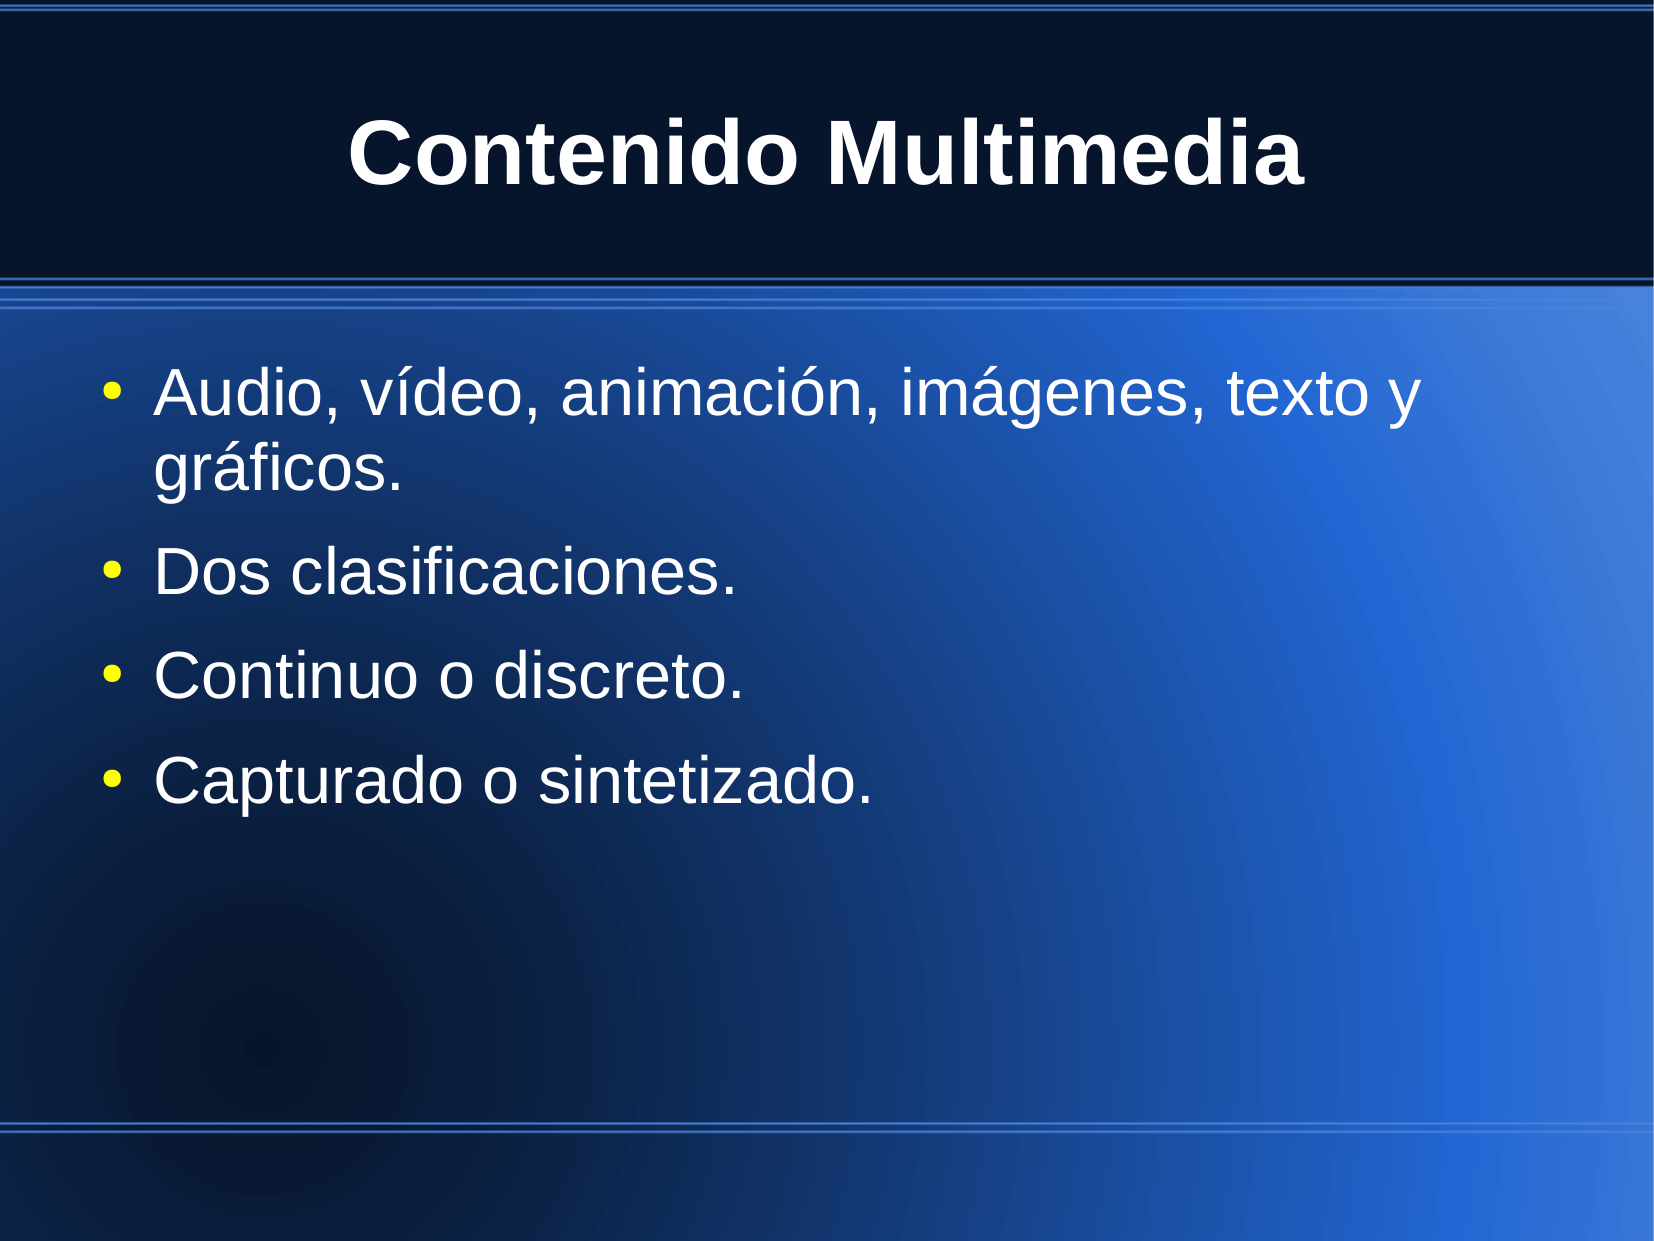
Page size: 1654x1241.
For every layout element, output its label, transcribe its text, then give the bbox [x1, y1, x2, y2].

list Audio, vídeo, animación, imágenes, texto y gráficos. Dos clasificaciones. Continuo o discreto. Capturado o sintetizado. [82, 355, 1571, 1058]
picture [0, 0, 1654, 1241]
title Contenido Multimedia [82, 49, 1571, 257]
